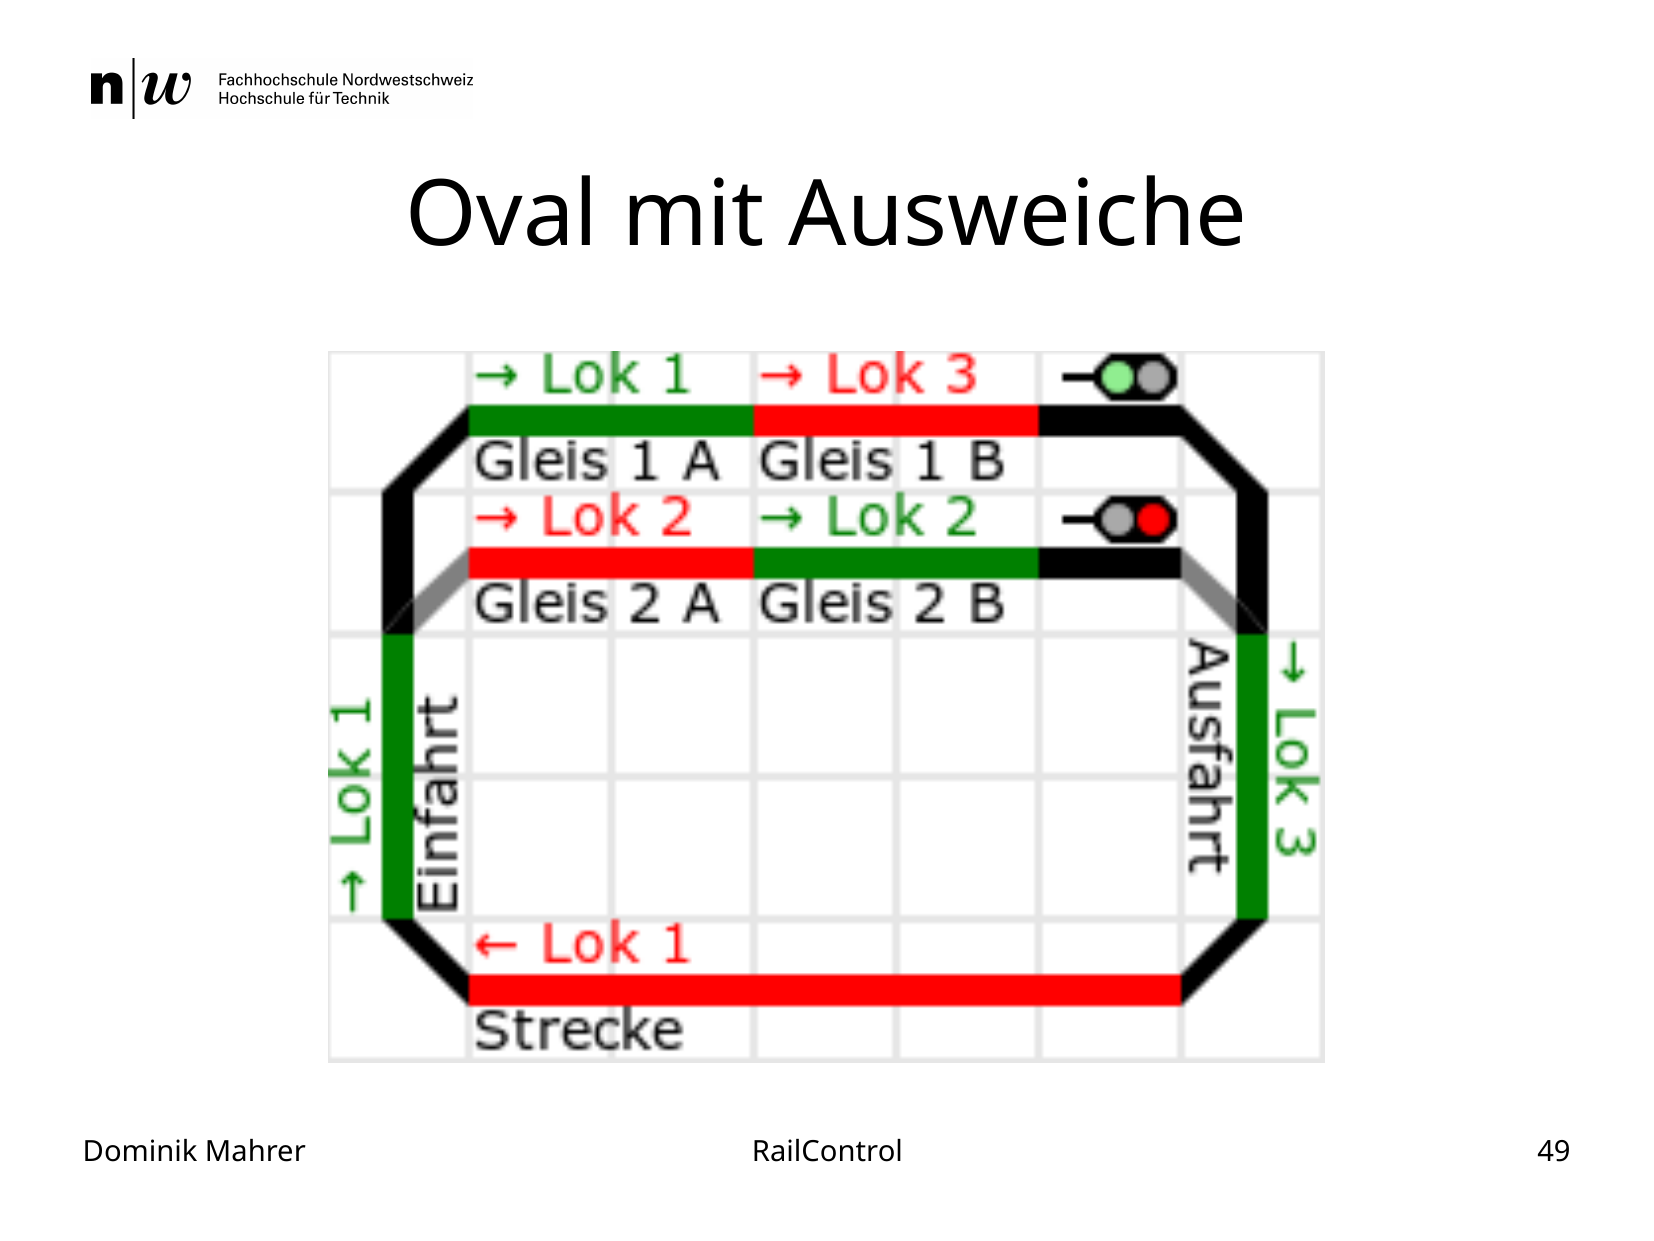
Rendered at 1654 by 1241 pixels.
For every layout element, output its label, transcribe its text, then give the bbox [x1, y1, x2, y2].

picture [91, 58, 473, 119]
title Oval mit Ausweiche [82, 153, 1571, 267]
picture [328, 351, 1325, 1063]
